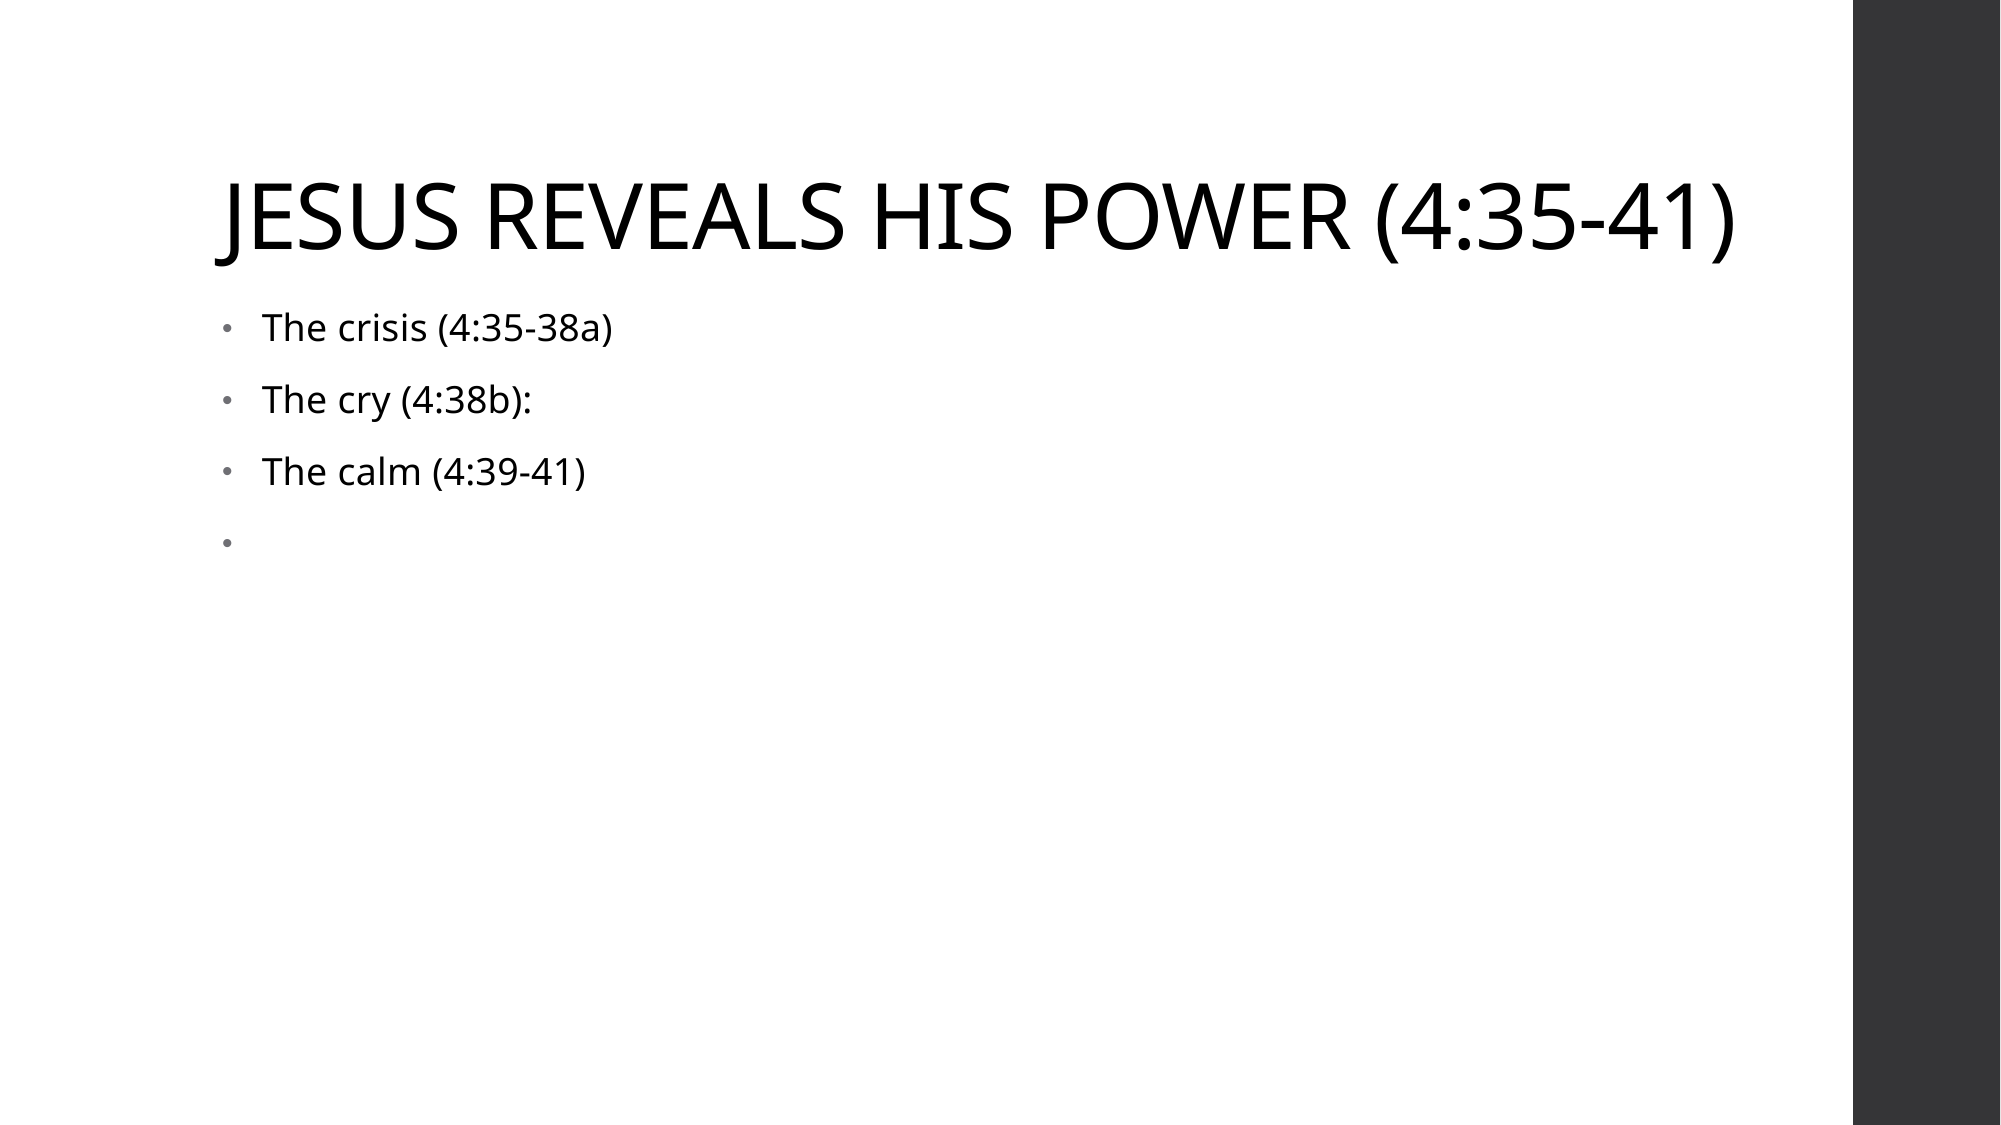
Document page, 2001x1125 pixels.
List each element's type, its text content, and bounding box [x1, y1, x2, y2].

list The crisis (4:35-38a) The cry (4:38b): The calm (4:39-41) [206, 299, 1617, 1014]
title JESUS REVEALS HIS POWER (4:35-41) [206, 60, 1797, 278]
